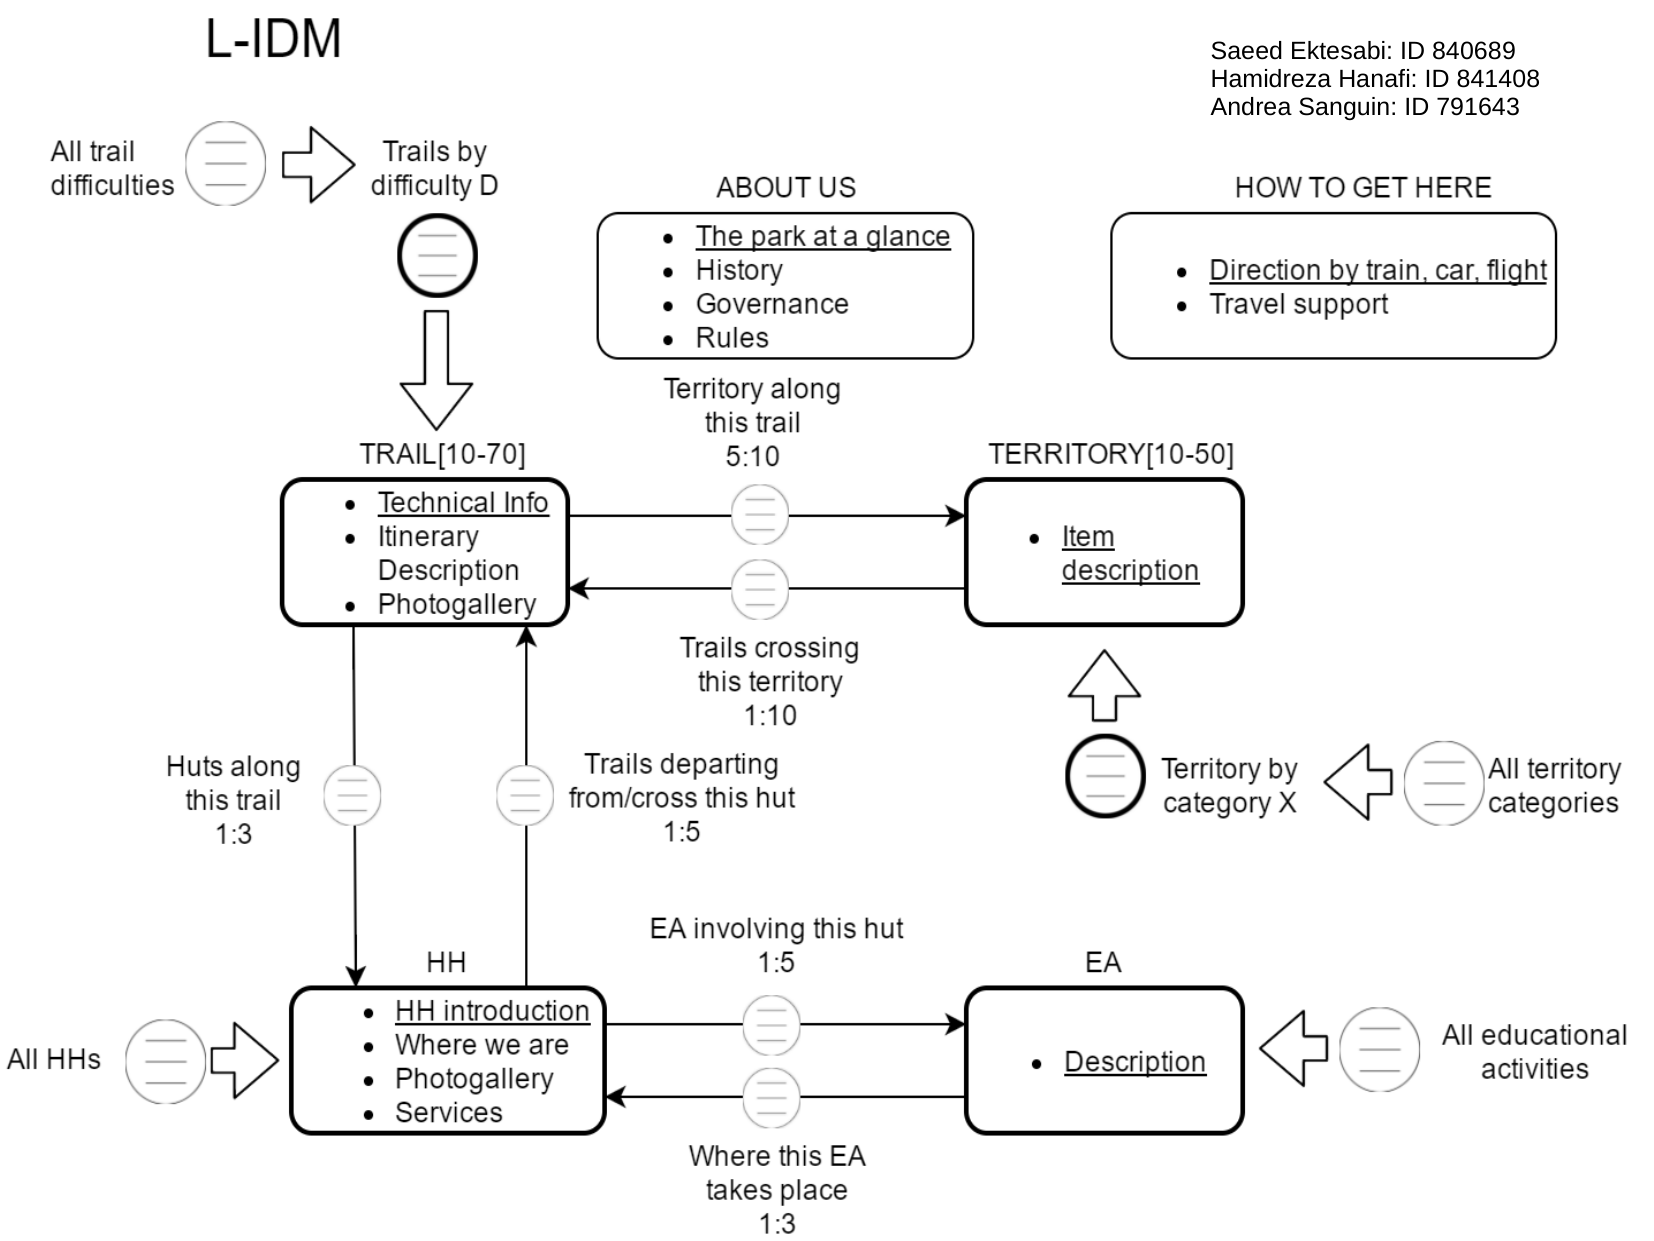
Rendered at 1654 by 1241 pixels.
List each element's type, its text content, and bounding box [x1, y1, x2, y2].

picture [0, 0, 1654, 1241]
text_box Saeed Ektesabi: ID 840689 Hamidreza Hanafi: ID 841408 Andrea Sanguin: ID 791643 [1195, 29, 1557, 129]
